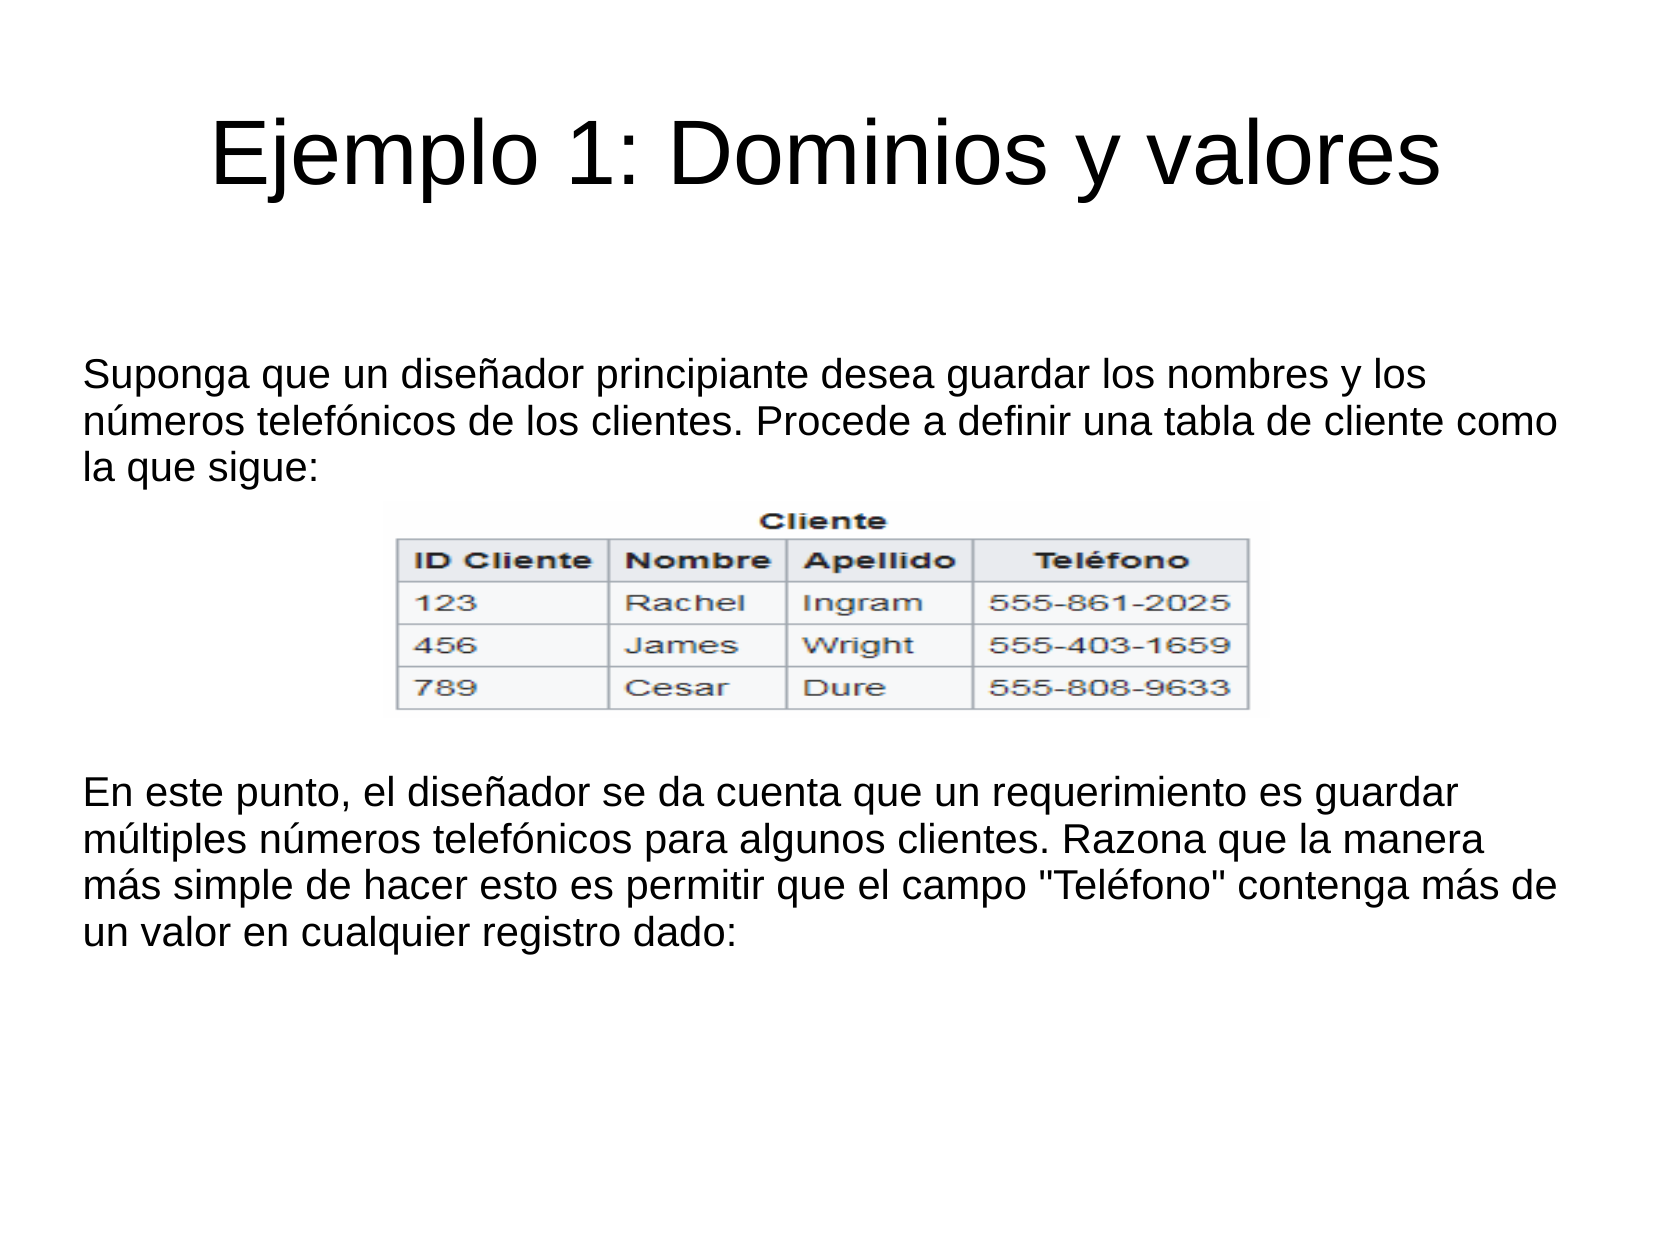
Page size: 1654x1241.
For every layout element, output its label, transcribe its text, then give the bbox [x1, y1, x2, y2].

subtitle Suponga que un diseñador principiante desea guardar los nombres y los números telefónicos de los clientes. Procede a definir una tabla de cliente como la que sigue: En este punto, el diseñador se da cuenta que un requerimiento es guardar múltiples números telefónicos para algunos clientes. Razona que la manera más simple de hacer esto es permitir que el campo "Teléfono" contenga más de un valor en cualquier registro dado: [82, 290, 1571, 1109]
title Ejemplo 1: Dominios y valores [82, 49, 1571, 257]
picture [383, 501, 1270, 718]
